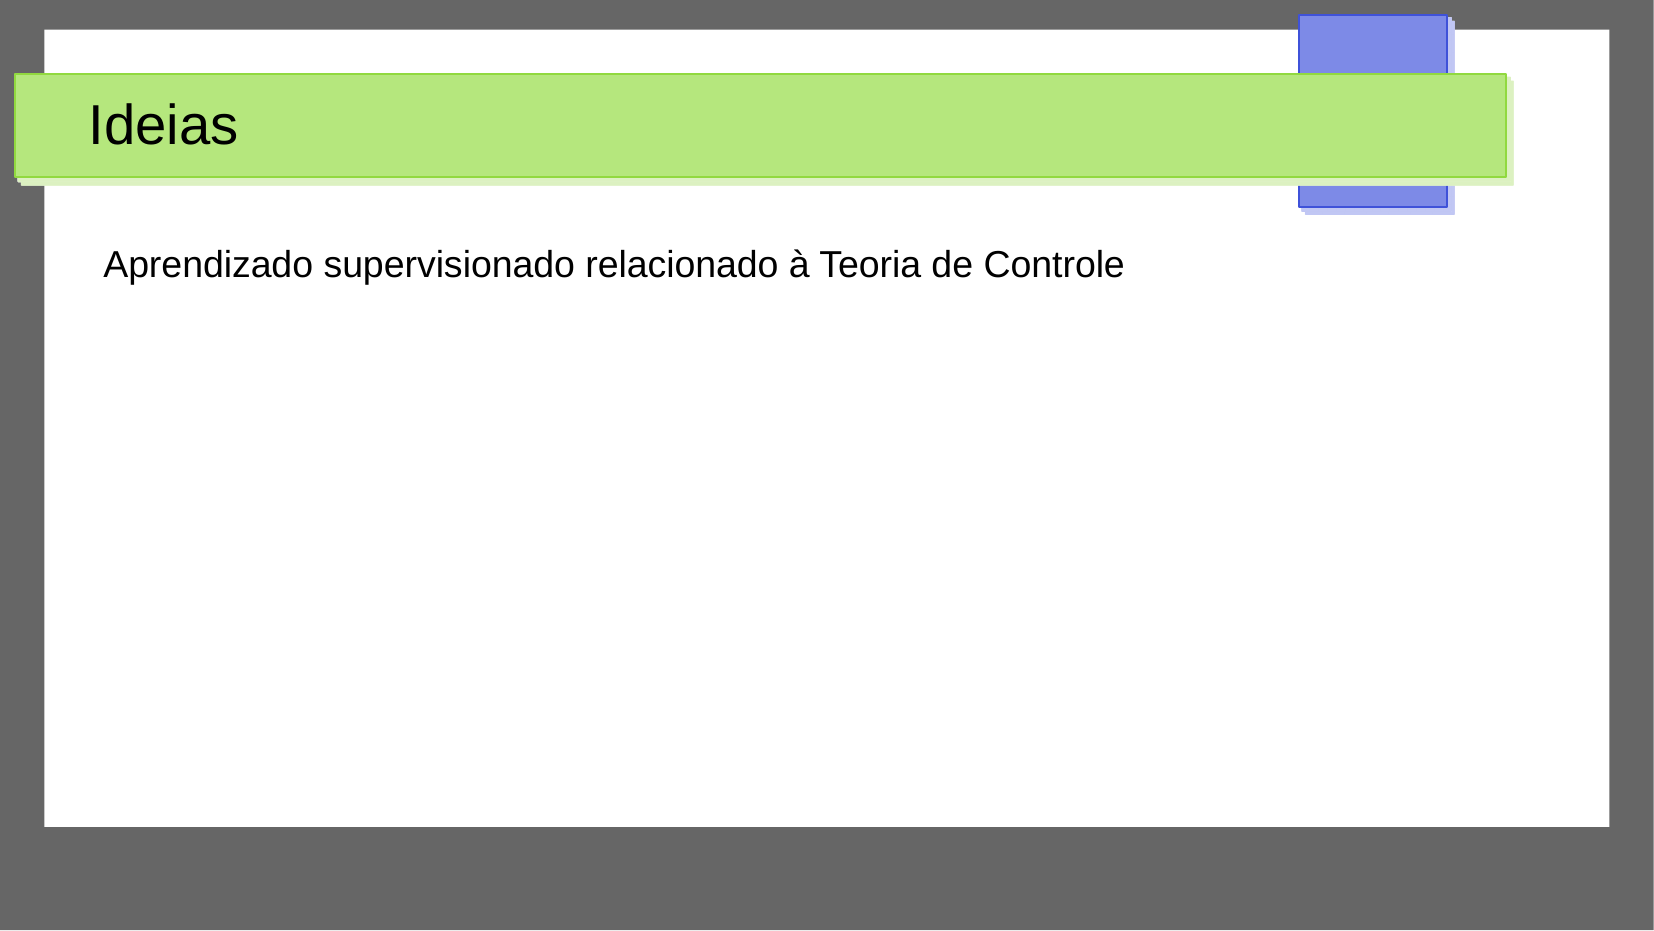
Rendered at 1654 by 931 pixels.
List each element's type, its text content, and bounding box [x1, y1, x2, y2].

text_box Aprendizado supervisionado relacionado à Teoria de Controle [88, 236, 1241, 294]
title Ideias [88, 73, 1506, 178]
